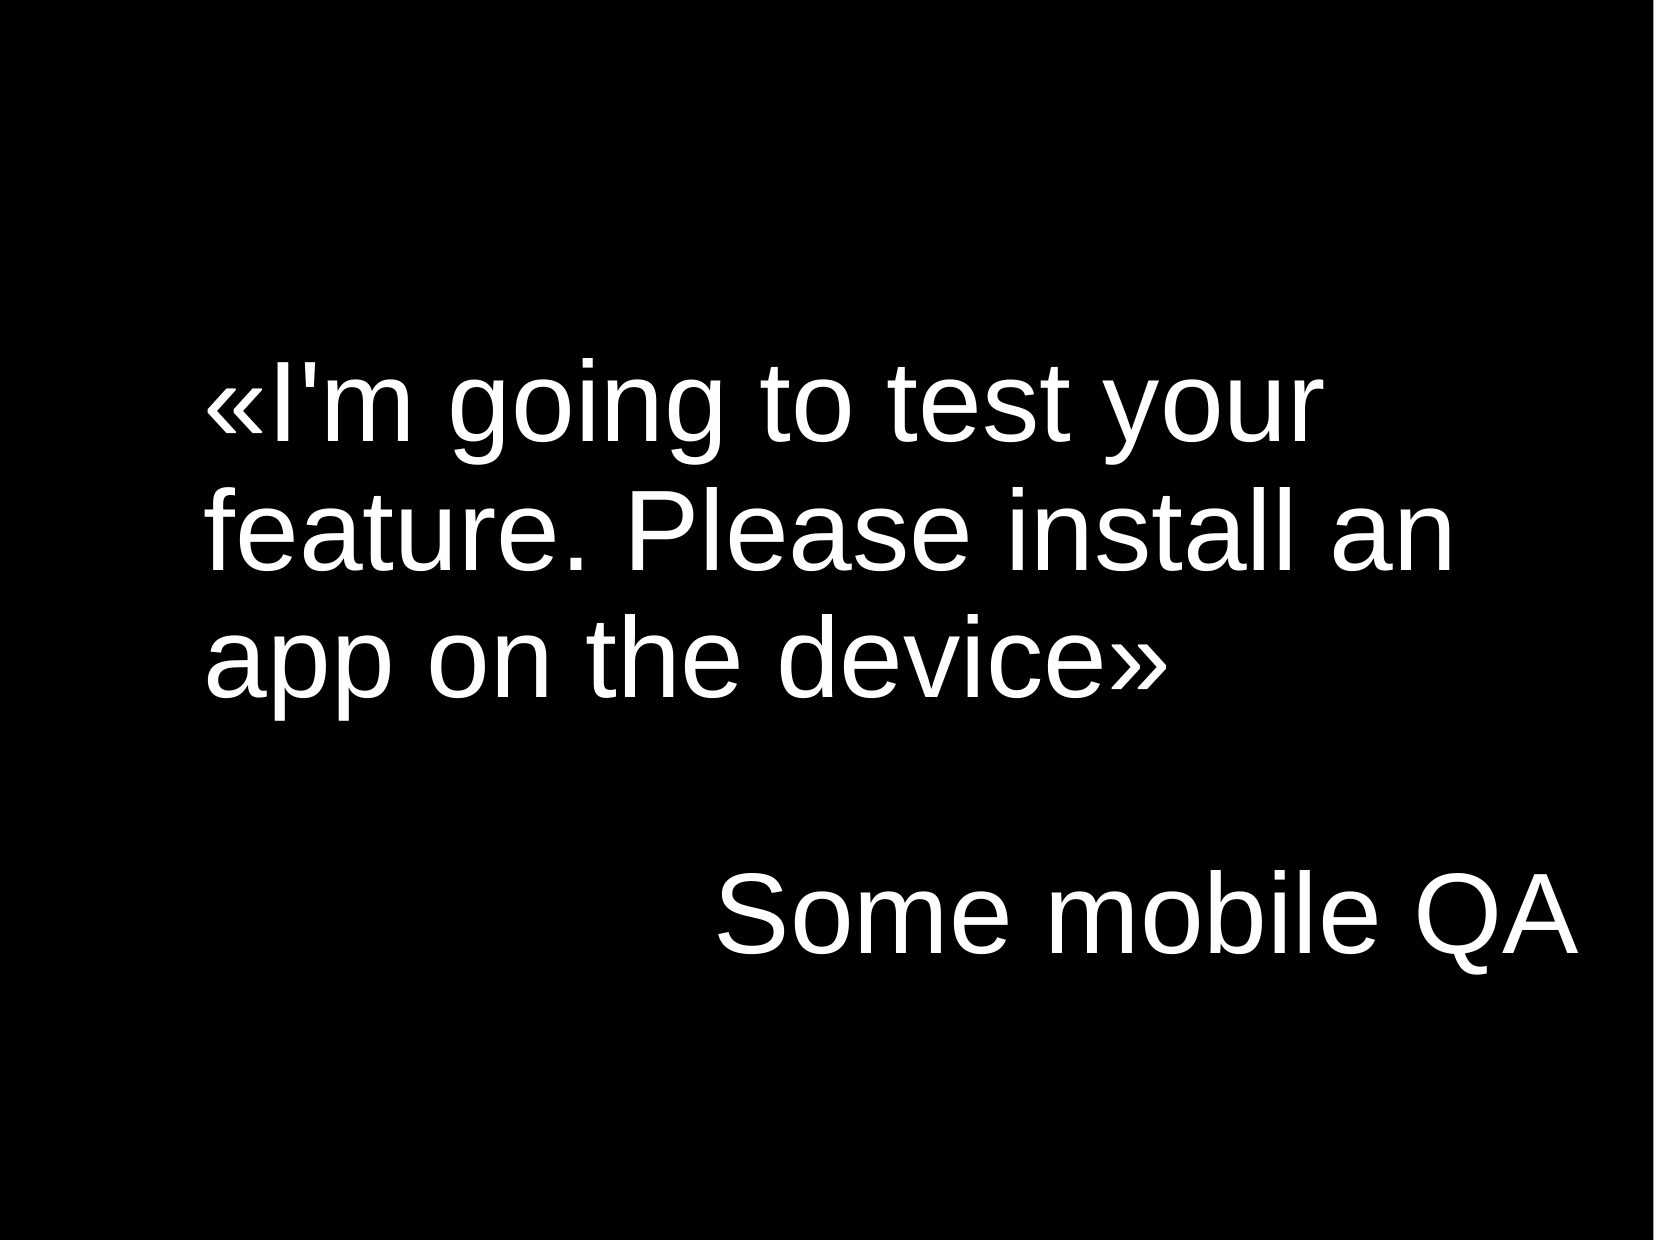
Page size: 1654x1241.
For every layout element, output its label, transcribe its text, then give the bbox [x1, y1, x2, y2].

text_box «I'm going to test your feature. Please install an app on the device» Some mobile QA [188, 330, 1595, 986]
